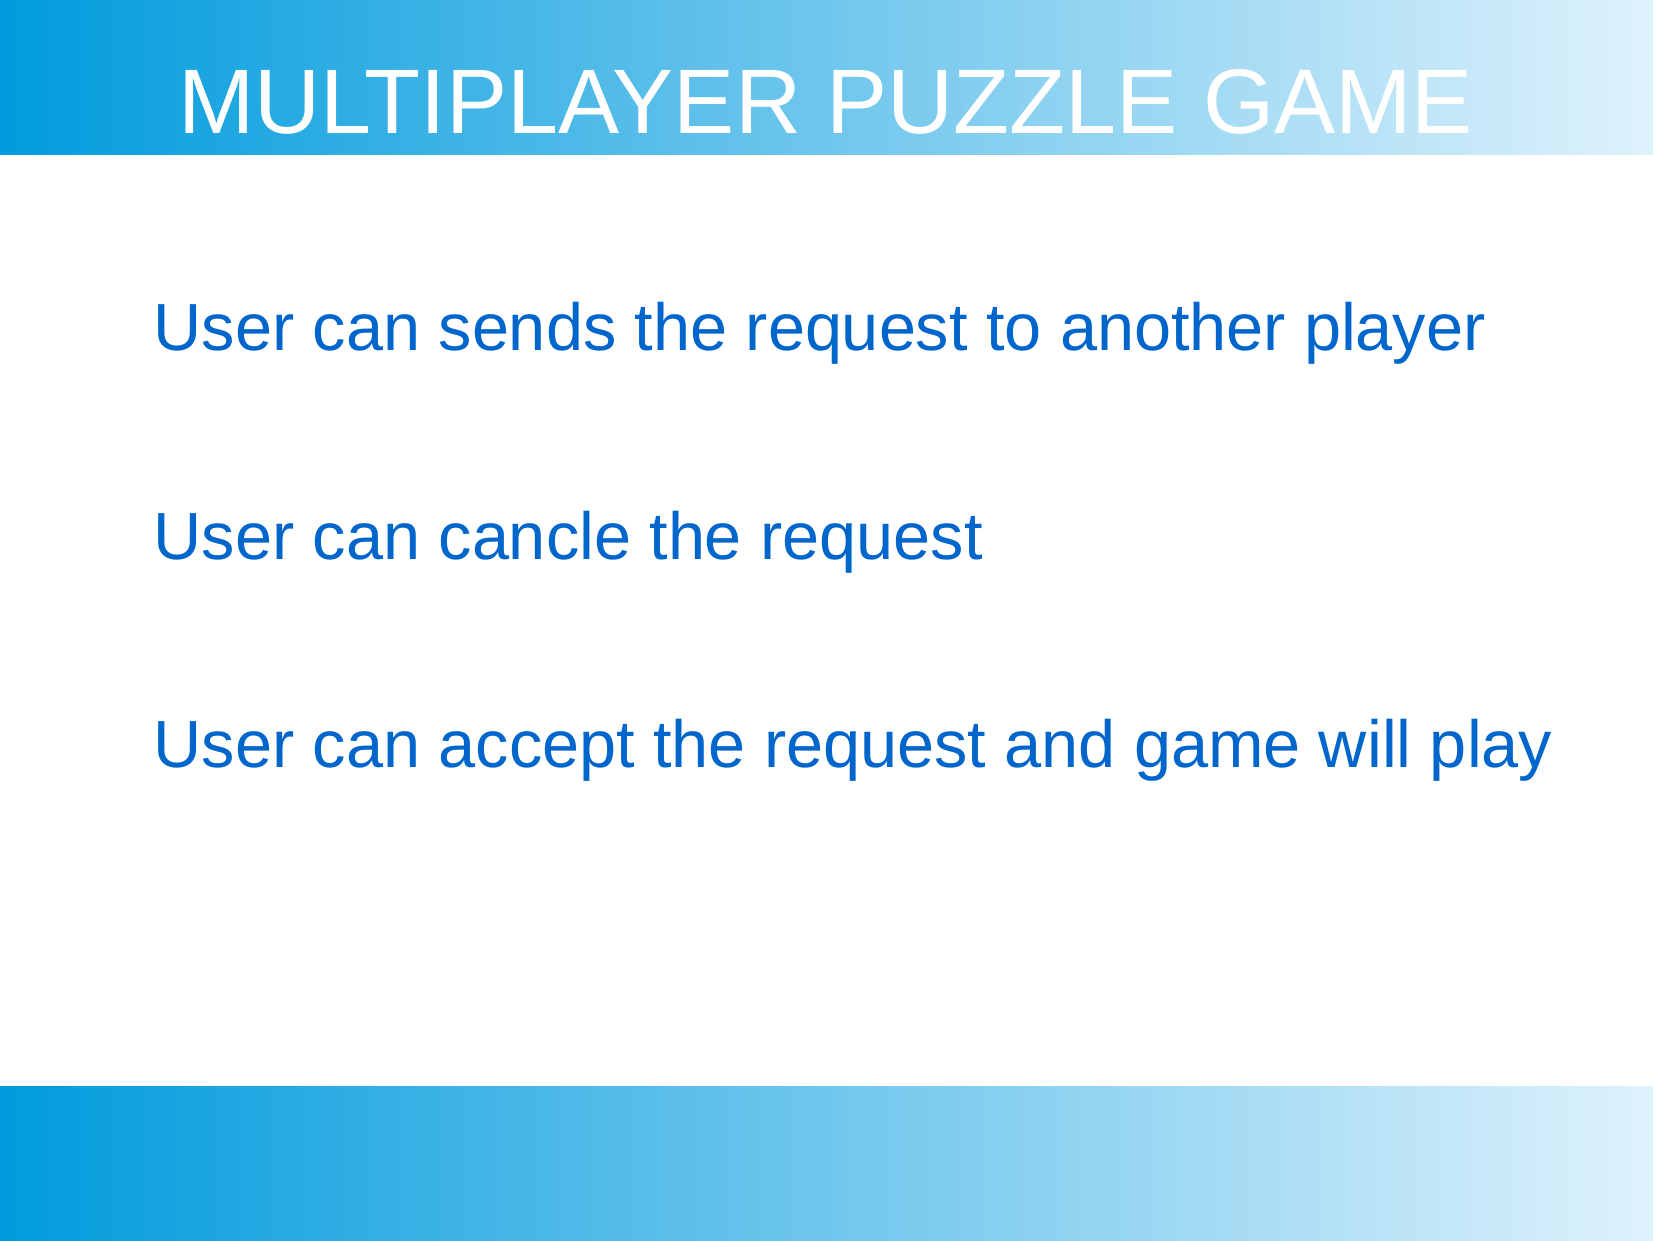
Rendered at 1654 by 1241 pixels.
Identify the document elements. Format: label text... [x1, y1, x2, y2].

title MULTIPLAYER PUZZLE GAME [82, 49, 1571, 155]
list User can sends the request to another player User can cancle the request User can accept the request and game will play [82, 290, 1571, 1010]
